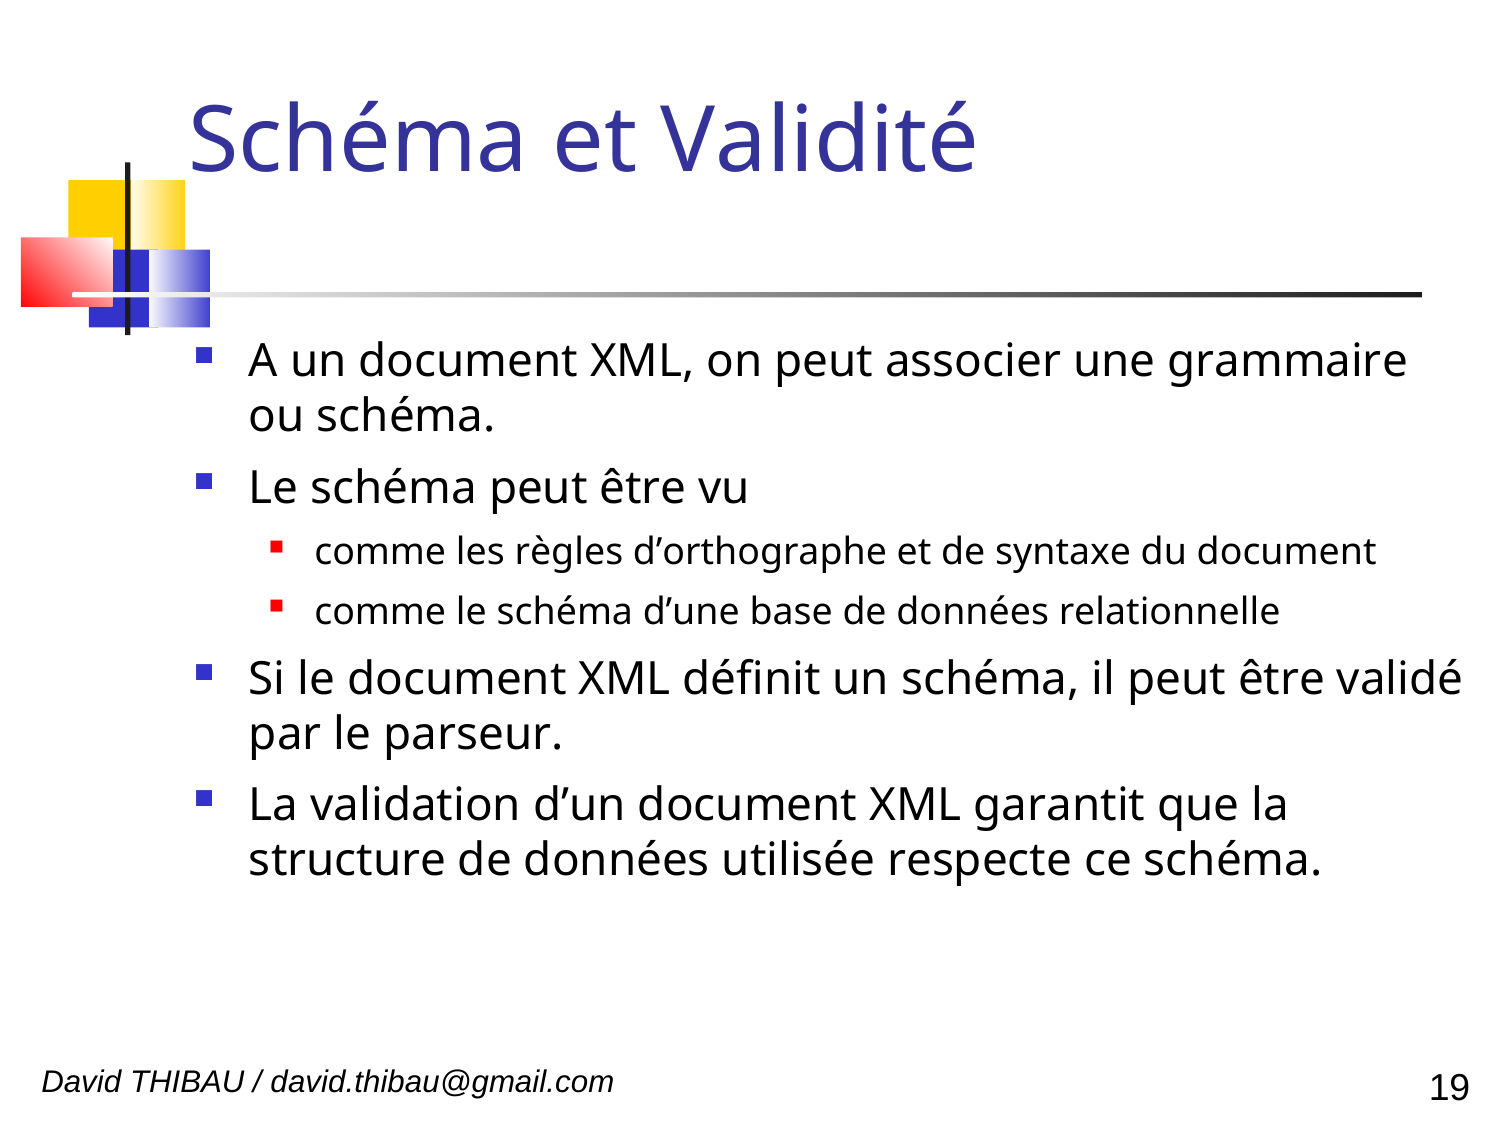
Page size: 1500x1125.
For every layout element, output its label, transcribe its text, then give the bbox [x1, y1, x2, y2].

list A un document XML, on peut associer une grammaire ou schéma. Le schéma peut être vu comme les règles d’orthographe et de syntaxe du document comme le schéma d’une base de données relationnelle Si le document XML définit un schéma, il peut être validé par le parseur. La validation d’un document XML garantit que la structure de données utilisée respecte ce schéma. [193, 331, 1469, 1091]
title Schéma et Validité [188, 13, 1467, 275]
